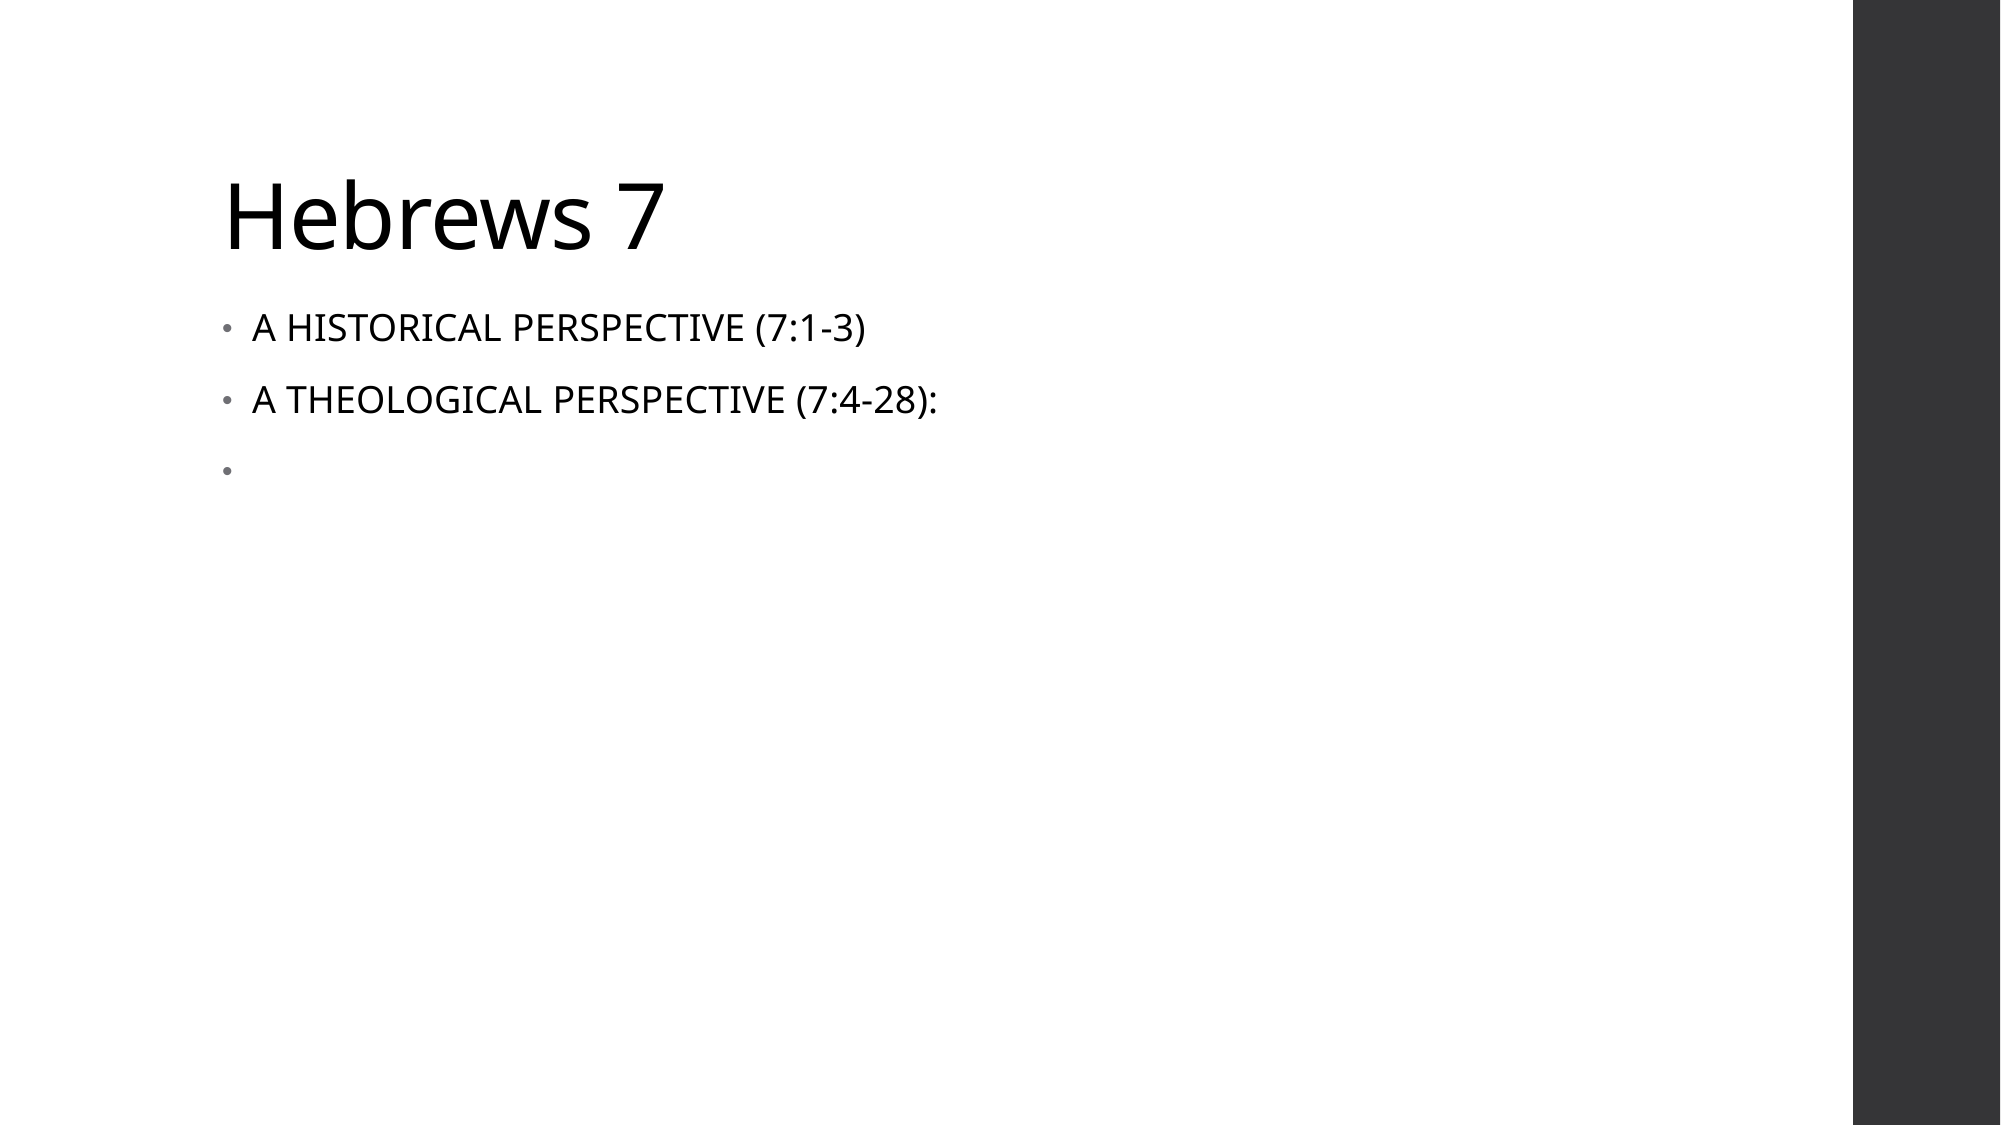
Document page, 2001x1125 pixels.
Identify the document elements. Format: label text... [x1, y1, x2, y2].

list A HISTORICAL PERSPECTIVE (7:1-3) A THEOLOGICAL PERSPECTIVE (7:4-28): [206, 299, 1617, 1014]
title Hebrews 7 [206, 60, 1797, 278]
